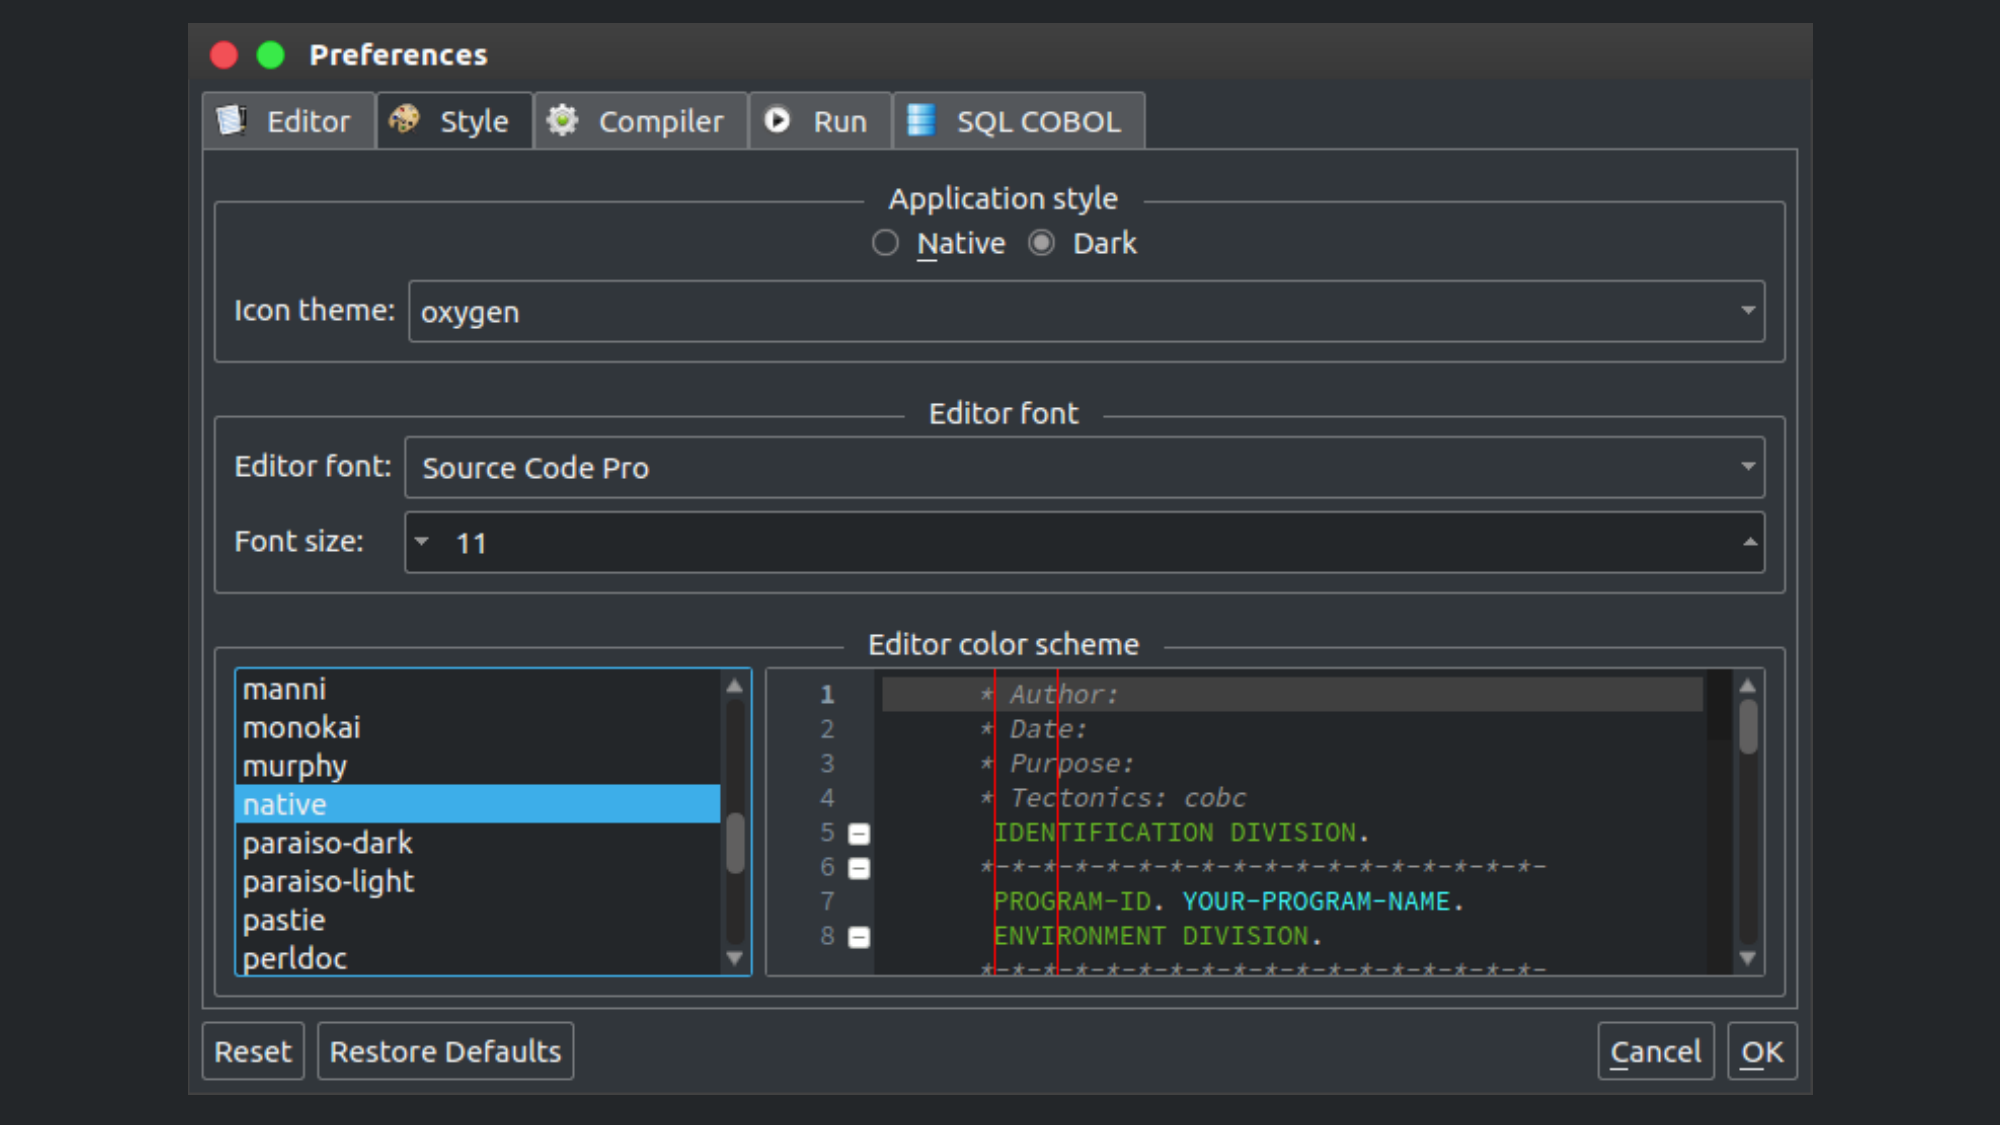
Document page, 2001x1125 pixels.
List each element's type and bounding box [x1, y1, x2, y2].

picture [188, 23, 1813, 1095]
